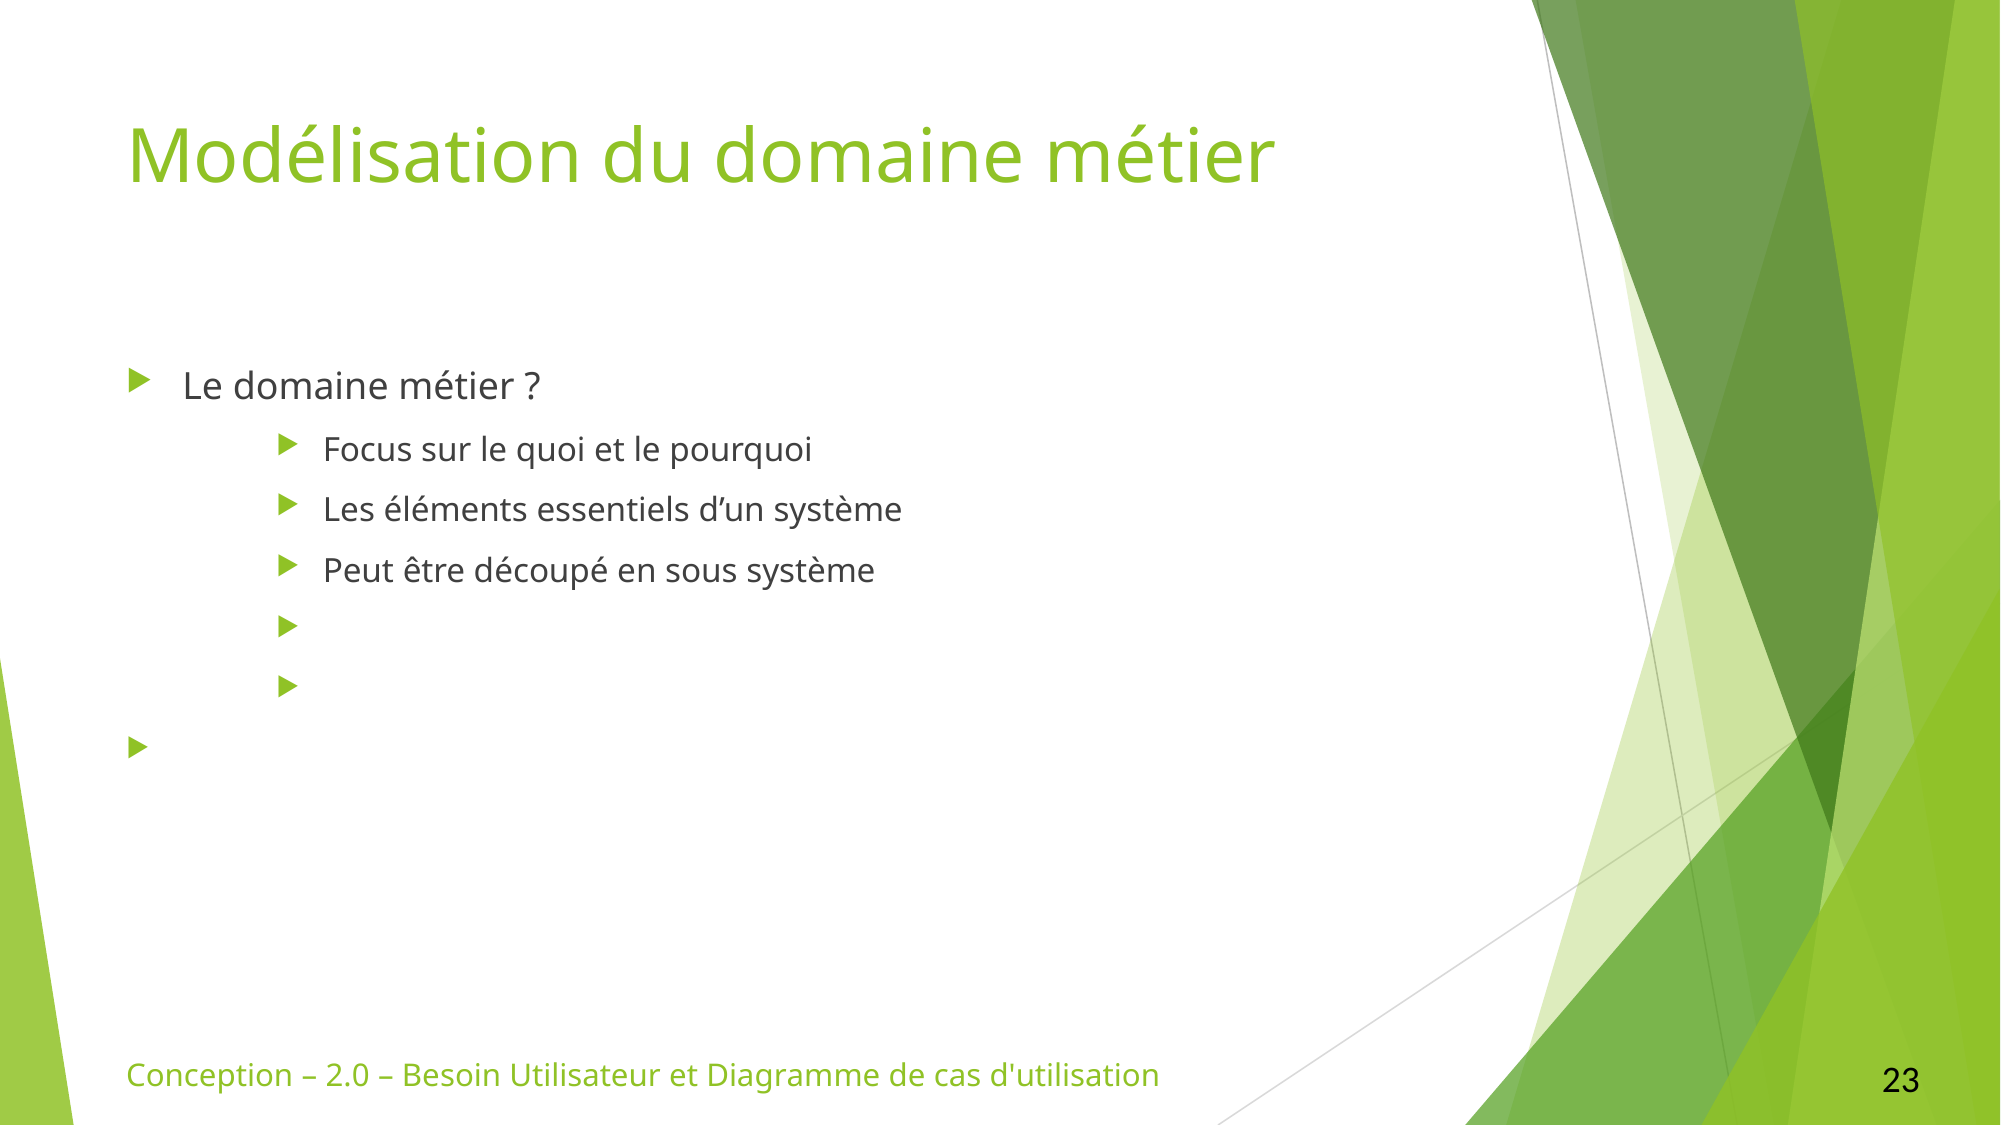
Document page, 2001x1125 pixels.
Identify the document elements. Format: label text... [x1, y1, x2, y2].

text_box Conception – 2.0 – Besoin Utilisateur et Diagramme de cas d'utilisation [111, 1047, 1210, 1109]
list Le domaine métier ? Focus sur le quoi et le pourquoi Les éléments essentiels d’un système Peut être découpé en sous système [111, 354, 1522, 992]
title Modélisation du domaine métier [111, 99, 1522, 317]
text_box [1866, 1047, 1979, 1108]
